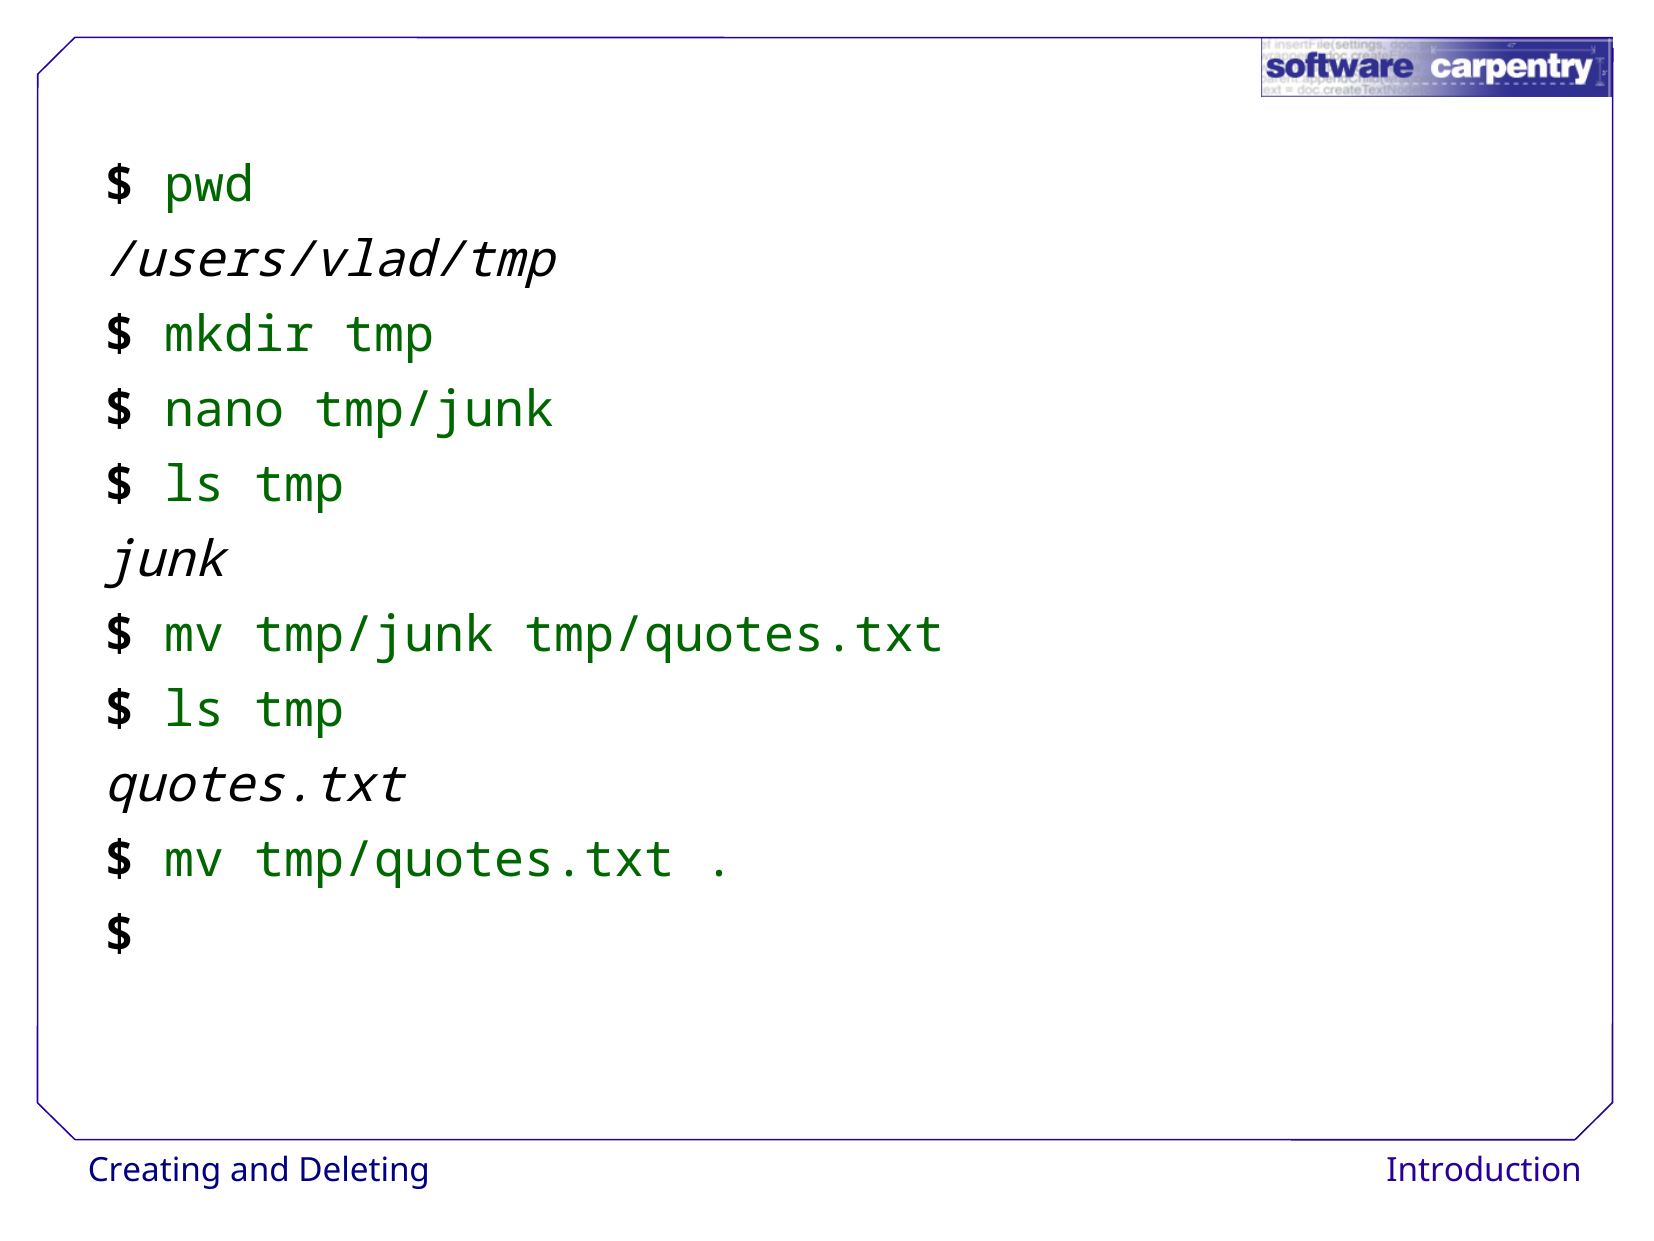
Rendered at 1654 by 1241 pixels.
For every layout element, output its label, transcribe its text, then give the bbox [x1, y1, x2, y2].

picture [1261, 39, 1613, 97]
text_box $ pwd /users/vlad/tmp $ mkdir tmp $ nano tmp/junk $ ls tmp junk $ mv tmp/junk tmp/quotes.txt $ ls tmp quotes.txt $ mv tmp/quotes.txt . $ [89, 128, 1512, 1121]
